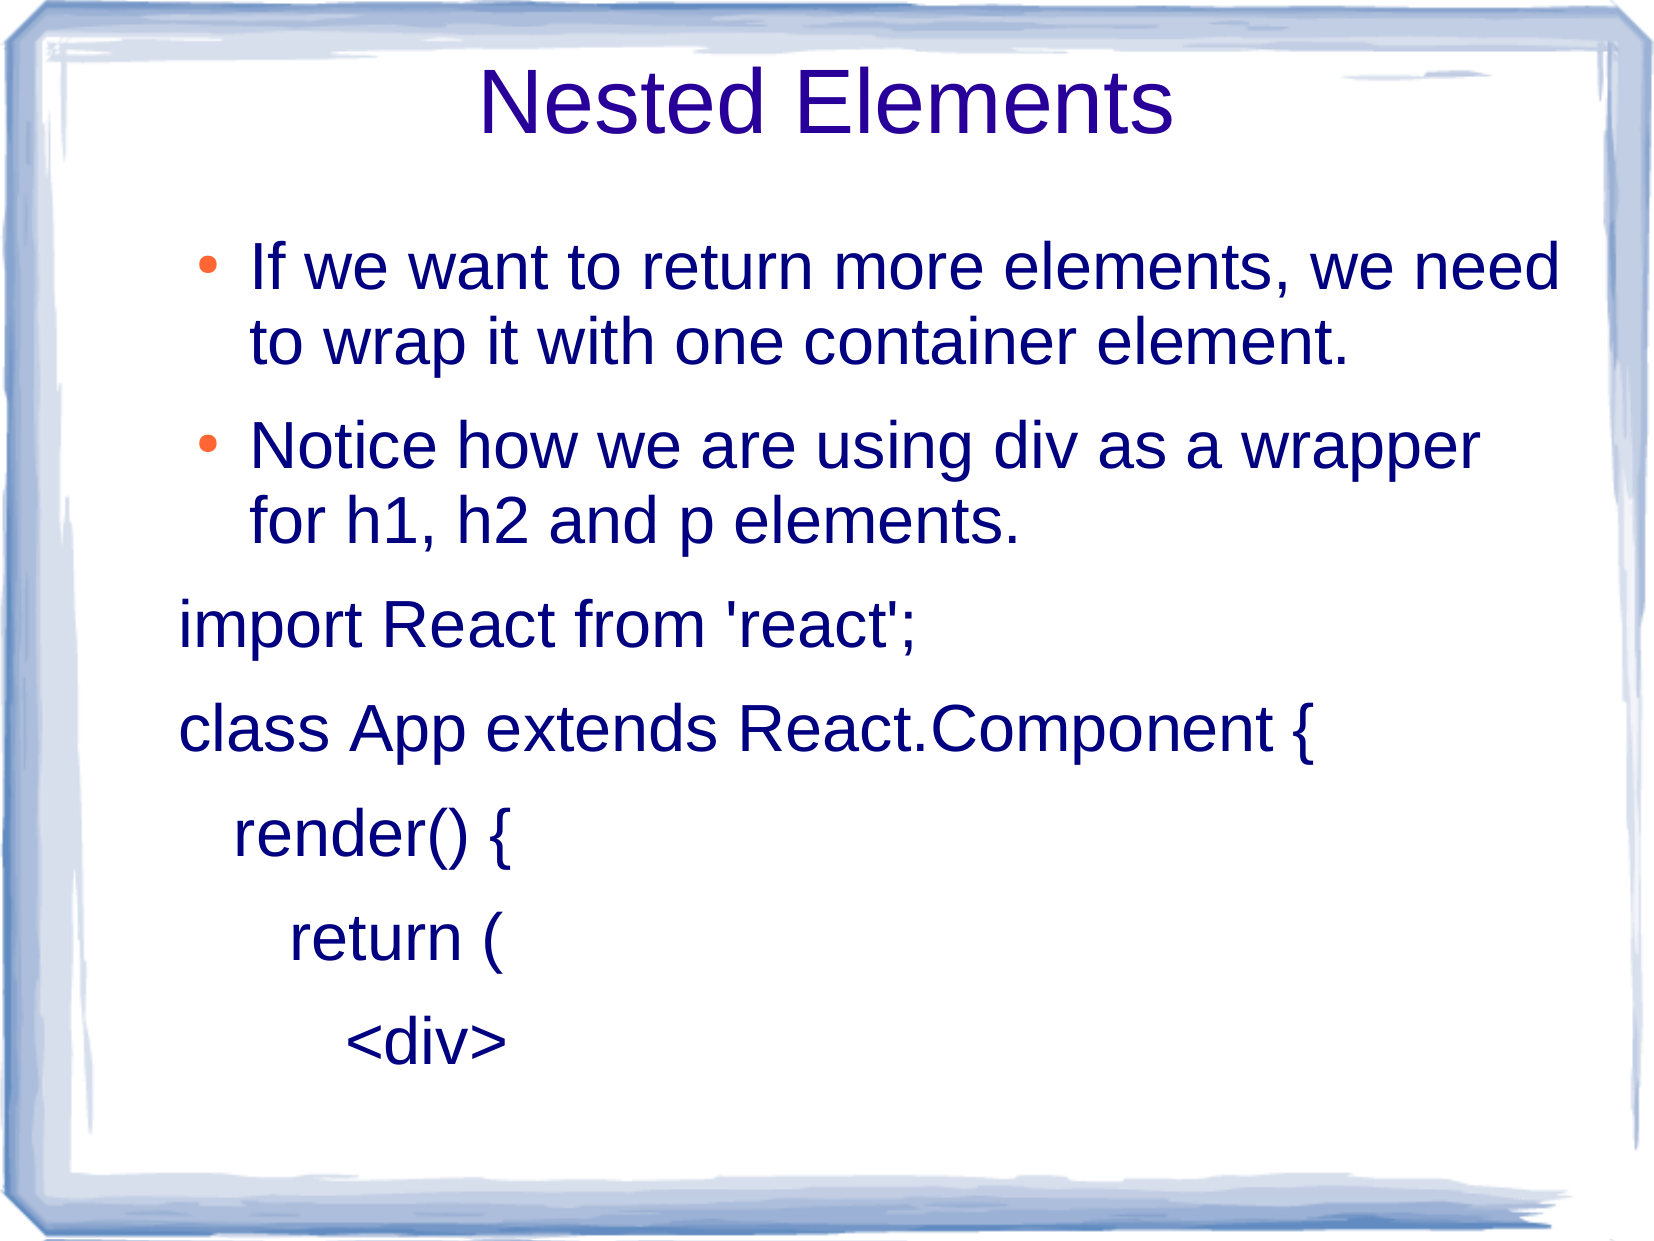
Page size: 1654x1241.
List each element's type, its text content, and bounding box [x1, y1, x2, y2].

title Nested Elements [82, 49, 1571, 257]
picture [0, 0, 1654, 1241]
list If we want to return more elements, we need to wrap it with one container element. Notice how we are using div as a wrapper for h1, h2 and p elements. import React from 'react'; class App extends React.Component { render() { return ( <div> [178, 229, 1570, 1184]
